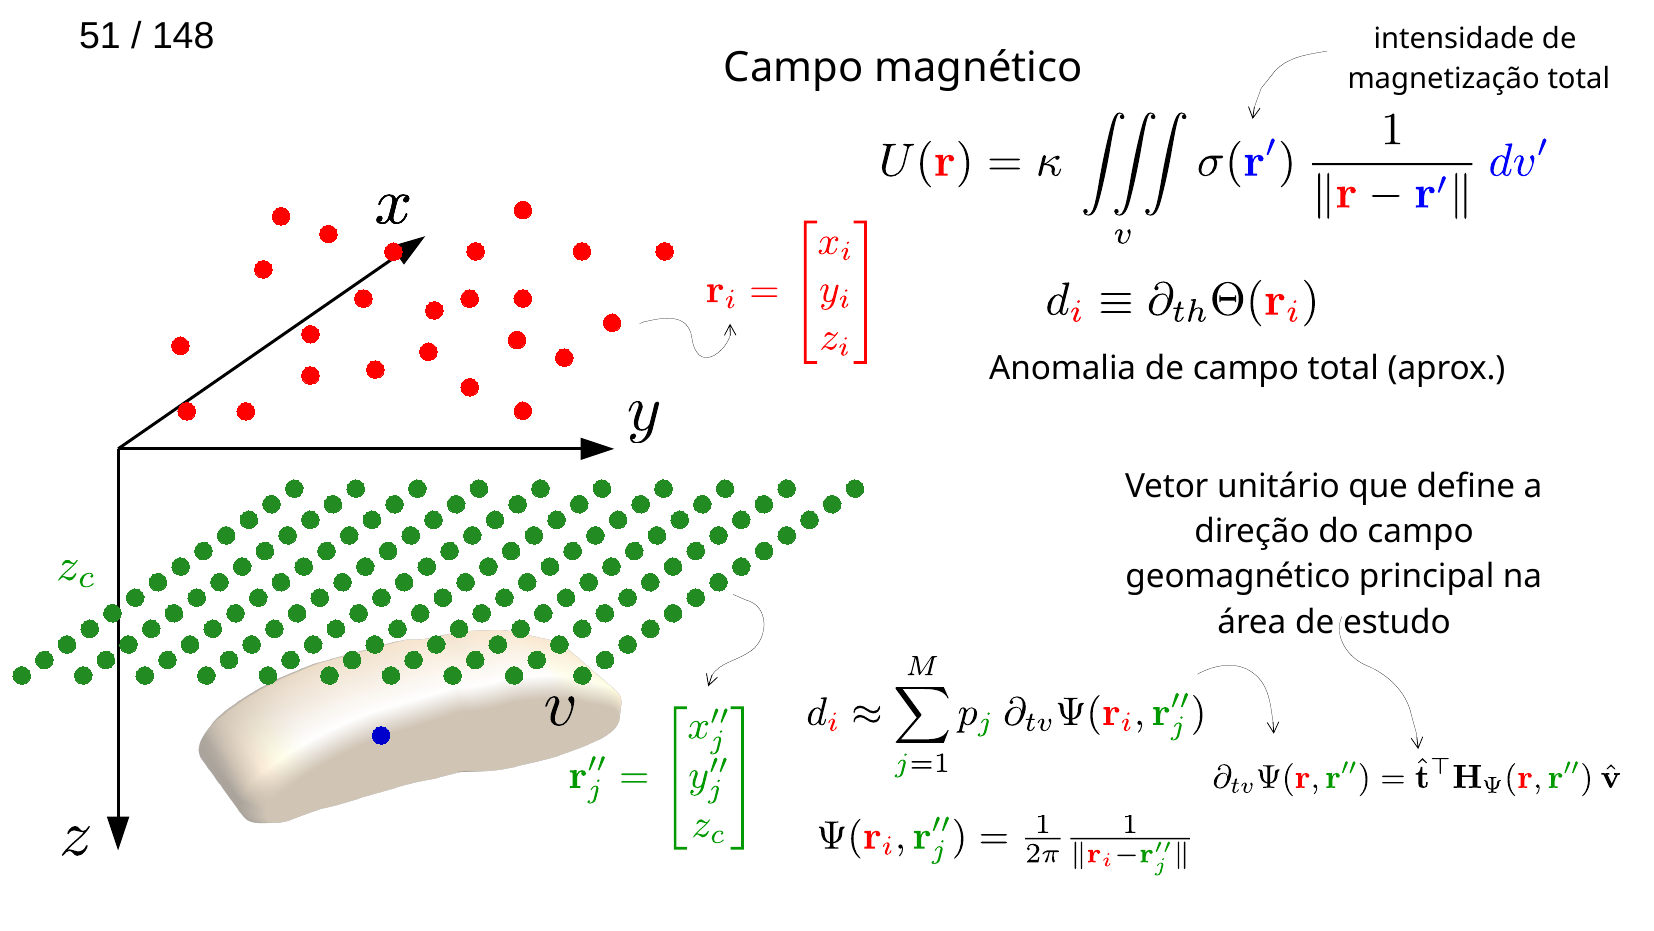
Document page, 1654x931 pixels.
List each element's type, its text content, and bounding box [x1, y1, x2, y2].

text_box [80, 619, 99, 638]
text_box [165, 604, 183, 623]
text_box [460, 289, 479, 308]
text_box [171, 336, 190, 355]
text_box [466, 242, 485, 261]
text_box [550, 635, 569, 654]
text_box [301, 366, 320, 385]
text_box [593, 479, 611, 498]
text_box [419, 342, 438, 361]
text_box [525, 526, 543, 545]
text_box [463, 526, 482, 545]
text_box [310, 588, 329, 607]
text_box [411, 604, 430, 623]
text_box [440, 542, 459, 560]
text_box [777, 526, 796, 545]
text_box [447, 495, 466, 514]
text_box [256, 542, 274, 560]
text_box [142, 619, 161, 638]
text_box [319, 225, 338, 243]
text_box [119, 635, 138, 654]
picture [1212, 758, 1622, 797]
text_box [514, 201, 532, 219]
text_box [618, 588, 637, 607]
text_box [502, 542, 520, 560]
picture [704, 112, 1548, 366]
picture [59, 826, 93, 856]
text_box [573, 666, 592, 685]
text_box [74, 666, 93, 685]
text_box [363, 510, 381, 529]
text_box [304, 635, 323, 654]
text_box [278, 526, 297, 545]
text_box [340, 526, 359, 545]
text_box [823, 495, 842, 514]
text_box [732, 510, 751, 529]
text_box [434, 588, 452, 607]
text_box [408, 479, 427, 498]
picture [806, 656, 1207, 778]
text_box [732, 557, 751, 576]
text_box [755, 495, 773, 514]
text_box [262, 495, 281, 514]
text_box [709, 526, 728, 545]
text_box [259, 666, 277, 685]
text_box [557, 588, 575, 607]
text_box [272, 573, 290, 592]
text_box [513, 289, 532, 308]
text_box [631, 495, 650, 514]
text_box [242, 635, 261, 654]
text_box [233, 557, 252, 576]
text_box [135, 666, 154, 685]
text_box [240, 510, 258, 529]
text_box [177, 402, 196, 421]
text_box [686, 588, 705, 607]
text_box [35, 651, 54, 669]
text_box [541, 557, 559, 576]
text_box [149, 573, 167, 592]
text_box [460, 378, 479, 397]
text_box [846, 479, 864, 498]
text_box [579, 573, 598, 592]
text_box [603, 313, 621, 332]
text_box [58, 635, 76, 654]
text_box [354, 289, 373, 308]
text_box [97, 651, 115, 669]
text_box [531, 479, 550, 498]
text_box [595, 604, 614, 623]
text_box [470, 479, 488, 498]
text_box [254, 260, 273, 279]
text_box [181, 635, 199, 654]
text_box [382, 666, 400, 685]
text_box [547, 510, 566, 529]
text_box [103, 604, 122, 623]
text_box [171, 557, 190, 576]
text_box [479, 557, 498, 576]
text_box [194, 542, 213, 560]
text_box [563, 542, 582, 560]
text_box [641, 573, 660, 592]
picture [56, 560, 95, 588]
text_box [777, 479, 796, 498]
text_box [404, 651, 423, 669]
text_box [417, 557, 436, 576]
text_box [379, 542, 397, 560]
text_box [366, 360, 385, 379]
text_box [527, 651, 546, 669]
text_box [693, 495, 712, 514]
text_box [320, 666, 339, 685]
text_box [327, 619, 345, 638]
text_box [158, 651, 177, 669]
text_box Campo magnético [708, 29, 1078, 91]
text_box [609, 510, 627, 529]
text_box [220, 651, 238, 669]
text_box [534, 604, 553, 623]
text_box [126, 588, 145, 607]
text_box [226, 604, 245, 623]
text_box [664, 604, 682, 623]
picture [626, 401, 662, 443]
text_box [514, 401, 532, 420]
text_box Anomalia de campo total (aprox.) [974, 336, 1497, 388]
text_box [197, 666, 216, 685]
text_box [324, 495, 342, 514]
text_box [301, 510, 320, 529]
text_box [573, 619, 592, 638]
text_box [210, 573, 229, 592]
text_box [424, 510, 443, 529]
text_box [618, 635, 637, 654]
text_box [654, 479, 673, 498]
text_box [709, 573, 728, 592]
text_box [488, 635, 507, 654]
text_box [755, 542, 773, 560]
text_box [602, 557, 621, 576]
text_box <number> / 148 [0, 0, 240, 71]
text_box [508, 495, 527, 514]
text_box [518, 573, 537, 592]
text_box [285, 479, 304, 498]
text_box [716, 479, 734, 498]
text_box [349, 604, 368, 623]
text_box [511, 619, 530, 638]
text_box [12, 666, 31, 685]
text_box [385, 495, 404, 514]
text_box [425, 301, 444, 320]
text_box [333, 573, 352, 592]
text_box [648, 526, 666, 545]
text_box [508, 331, 526, 349]
text_box [800, 510, 819, 529]
text_box [346, 479, 365, 498]
text_box [294, 557, 313, 576]
picture [566, 704, 759, 852]
text_box [217, 526, 235, 545]
text_box [236, 402, 255, 421]
text_box [301, 325, 320, 344]
text_box [641, 619, 660, 638]
text_box [466, 651, 485, 669]
text_box [555, 348, 574, 367]
text_box [573, 242, 591, 261]
text_box [486, 510, 504, 529]
picture [1043, 278, 1322, 329]
text_box [365, 635, 384, 654]
text_box [625, 542, 644, 560]
text_box [272, 207, 290, 226]
text_box [570, 495, 589, 514]
text_box [670, 510, 689, 529]
text_box [456, 573, 475, 592]
text_box [203, 619, 222, 638]
text_box intensidade de magnetização total [1332, 17, 1616, 97]
text_box [372, 588, 391, 607]
picture [374, 194, 413, 224]
picture [543, 696, 578, 726]
text_box [401, 526, 420, 545]
text_box [664, 557, 682, 576]
text_box [388, 619, 407, 638]
text_box Vetor unitário que define a direção do campo geomagnético principal na área de estudo [1110, 454, 1583, 615]
text_box [356, 557, 375, 576]
text_box [472, 604, 491, 623]
text_box [596, 651, 614, 669]
text_box [249, 588, 268, 607]
text_box [288, 604, 306, 623]
text_box [317, 542, 336, 560]
text_box [265, 619, 284, 638]
text_box [395, 573, 413, 592]
text_box [427, 635, 446, 654]
text_box [372, 726, 390, 745]
text_box [686, 542, 705, 560]
text_box [443, 666, 462, 685]
text_box [281, 651, 300, 669]
text_box [495, 588, 514, 607]
text_box [384, 242, 403, 261]
text_box [187, 588, 206, 607]
text_box [655, 242, 674, 261]
picture [816, 815, 1190, 876]
text_box [343, 651, 361, 669]
text_box [505, 666, 523, 685]
text_box [586, 526, 605, 545]
text_box [450, 619, 468, 638]
